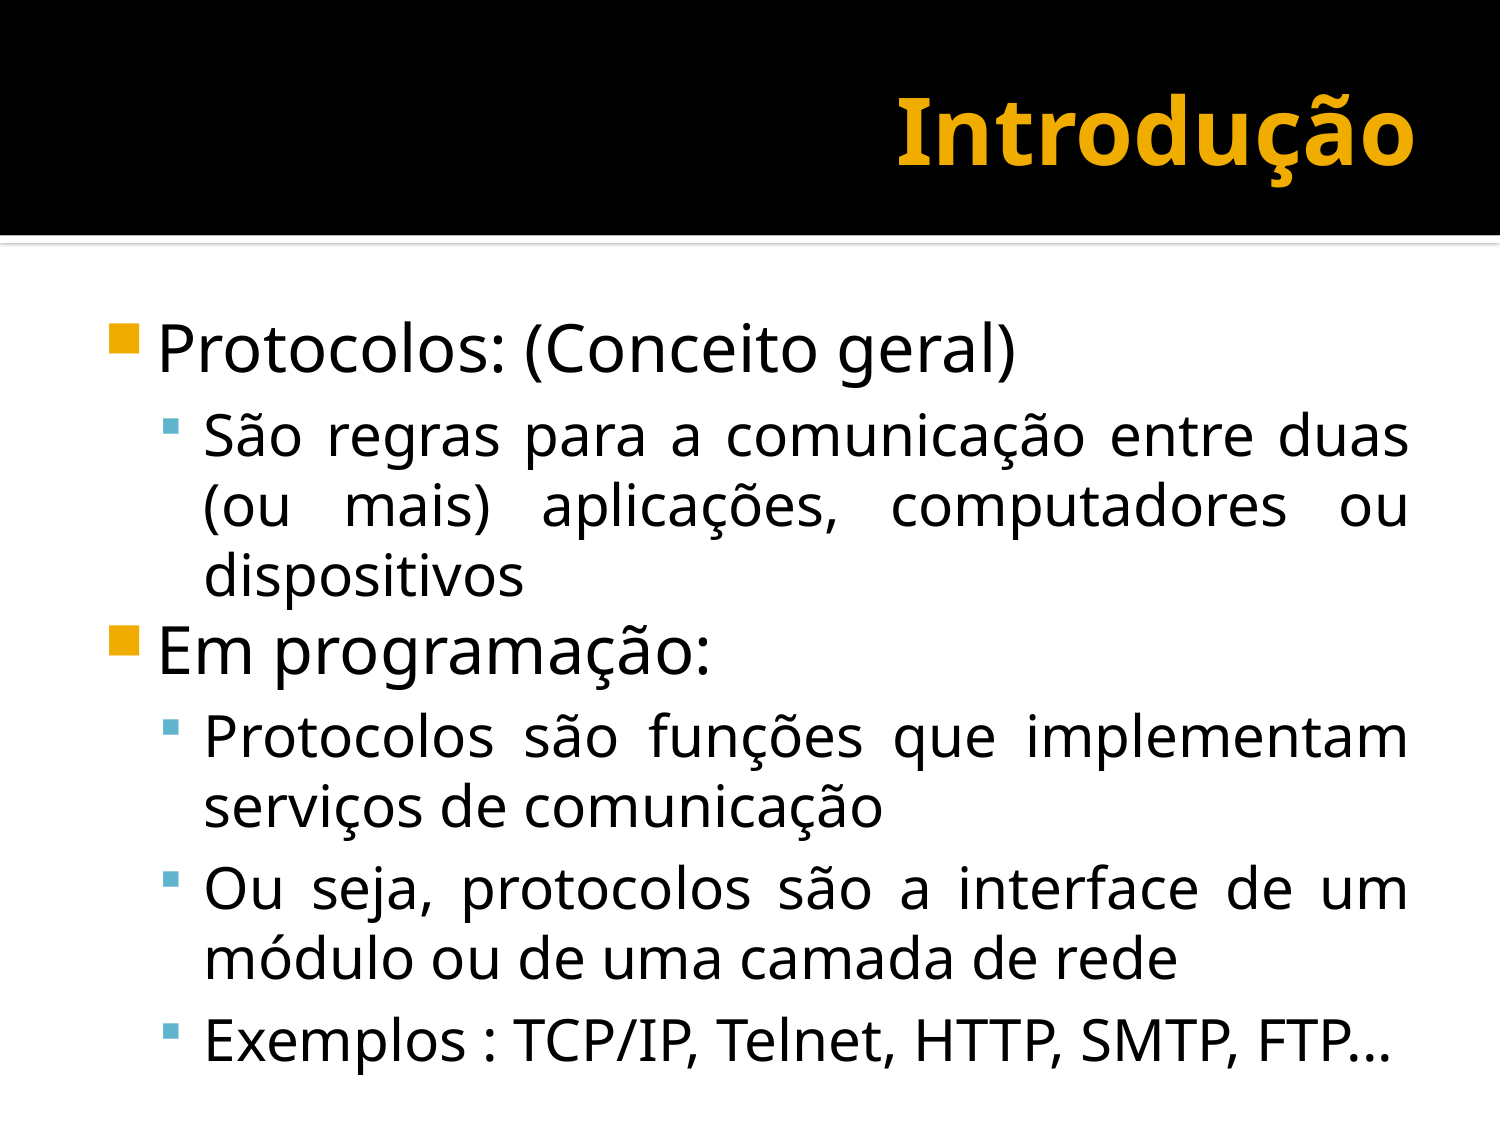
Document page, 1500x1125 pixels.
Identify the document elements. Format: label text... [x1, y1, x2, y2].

list Protocolos: (Conceito geral) São regras para a comunicação entre duas (ou mais) aplicações, computadores ou dispositivos Em programação: Protocolos são funções que implementam serviços de comunicação Ou seja, protocolos são a interface de um módulo ou de uma camada de rede Exemplos : TCP/IP, Telnet, HTTP, SMTP, FTP... [75, 291, 1425, 1050]
title Introdução [75, 25, 1425, 231]
